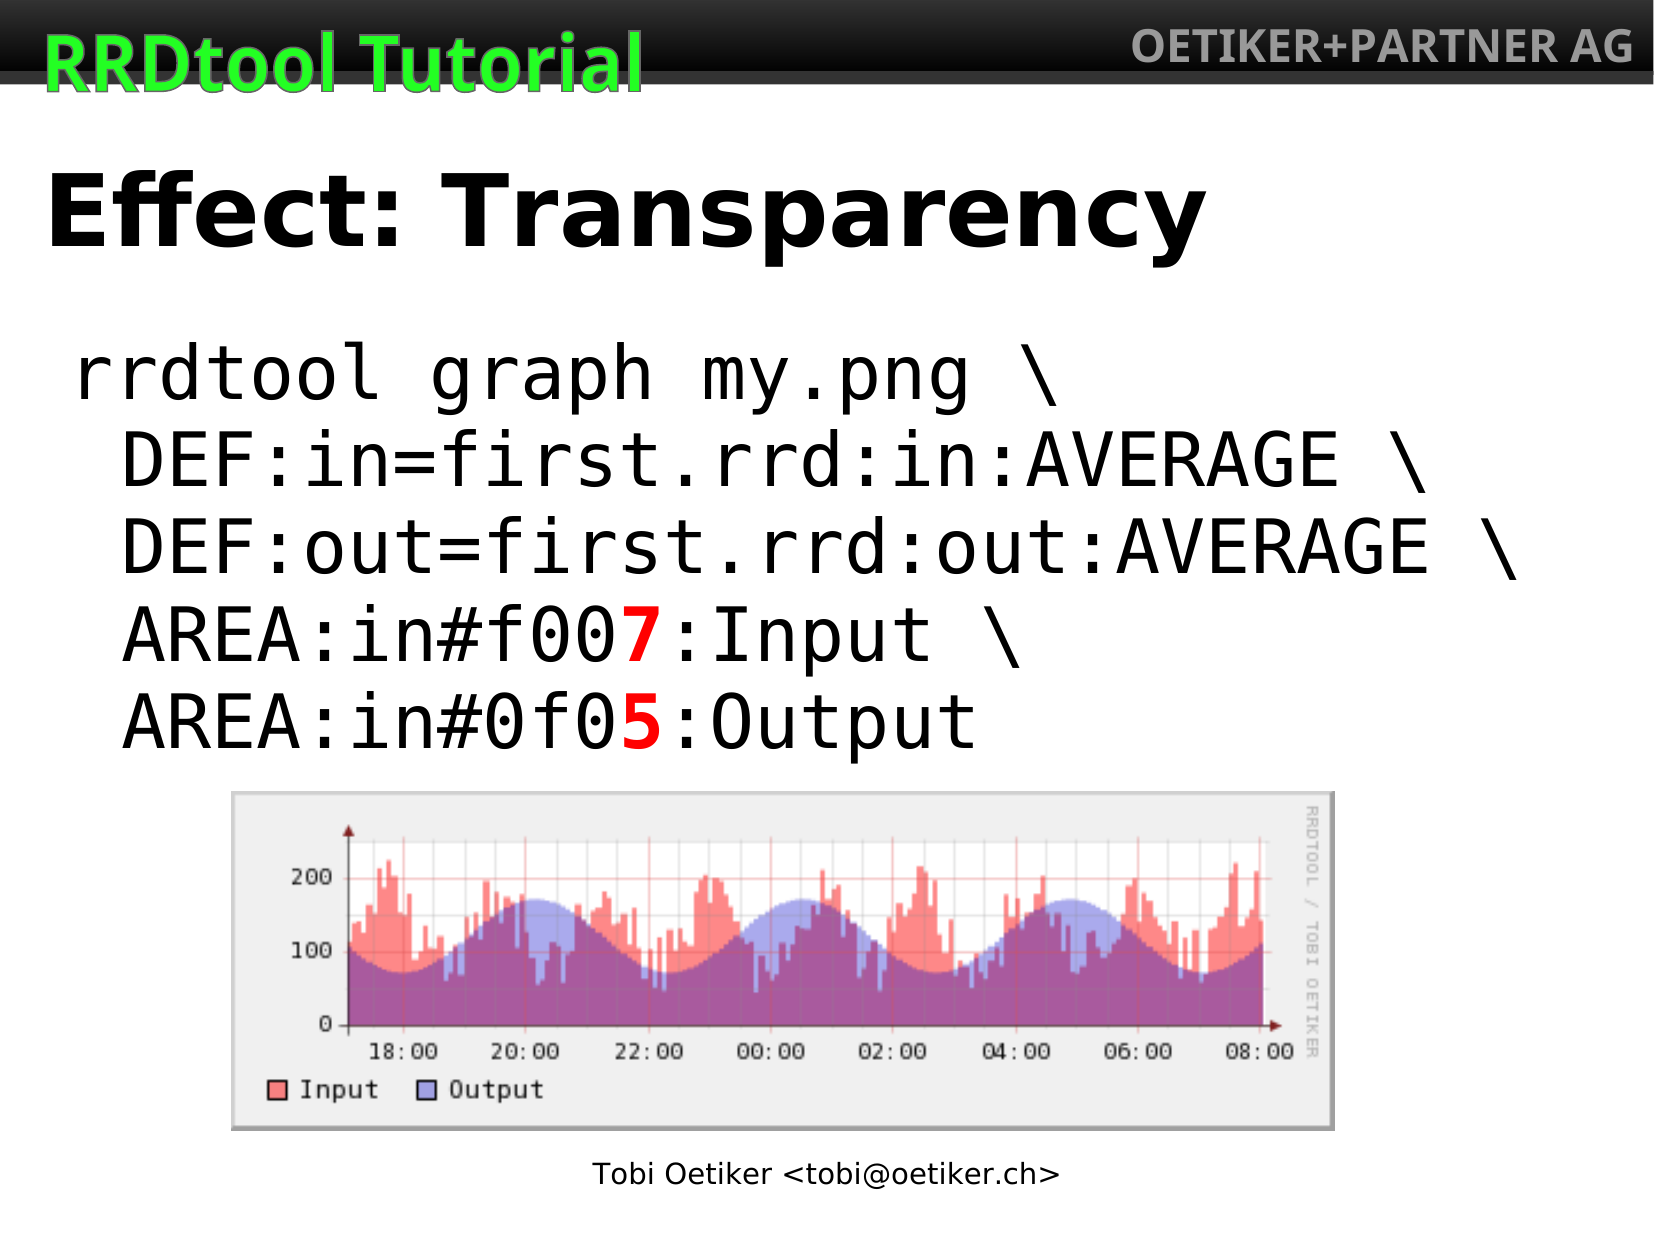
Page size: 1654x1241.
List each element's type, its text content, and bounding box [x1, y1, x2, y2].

picture [231, 791, 1335, 1131]
title Effect: Transparency [43, 137, 1582, 287]
list rrdtool graph my.png \ DEF:in=first.rrd:in:AVERAGE \ DEF:out=first.rrd:out:AVERAGE \ AREA:in#f007:Input \ AREA:in#0f05:Output [50, 329, 1571, 1099]
